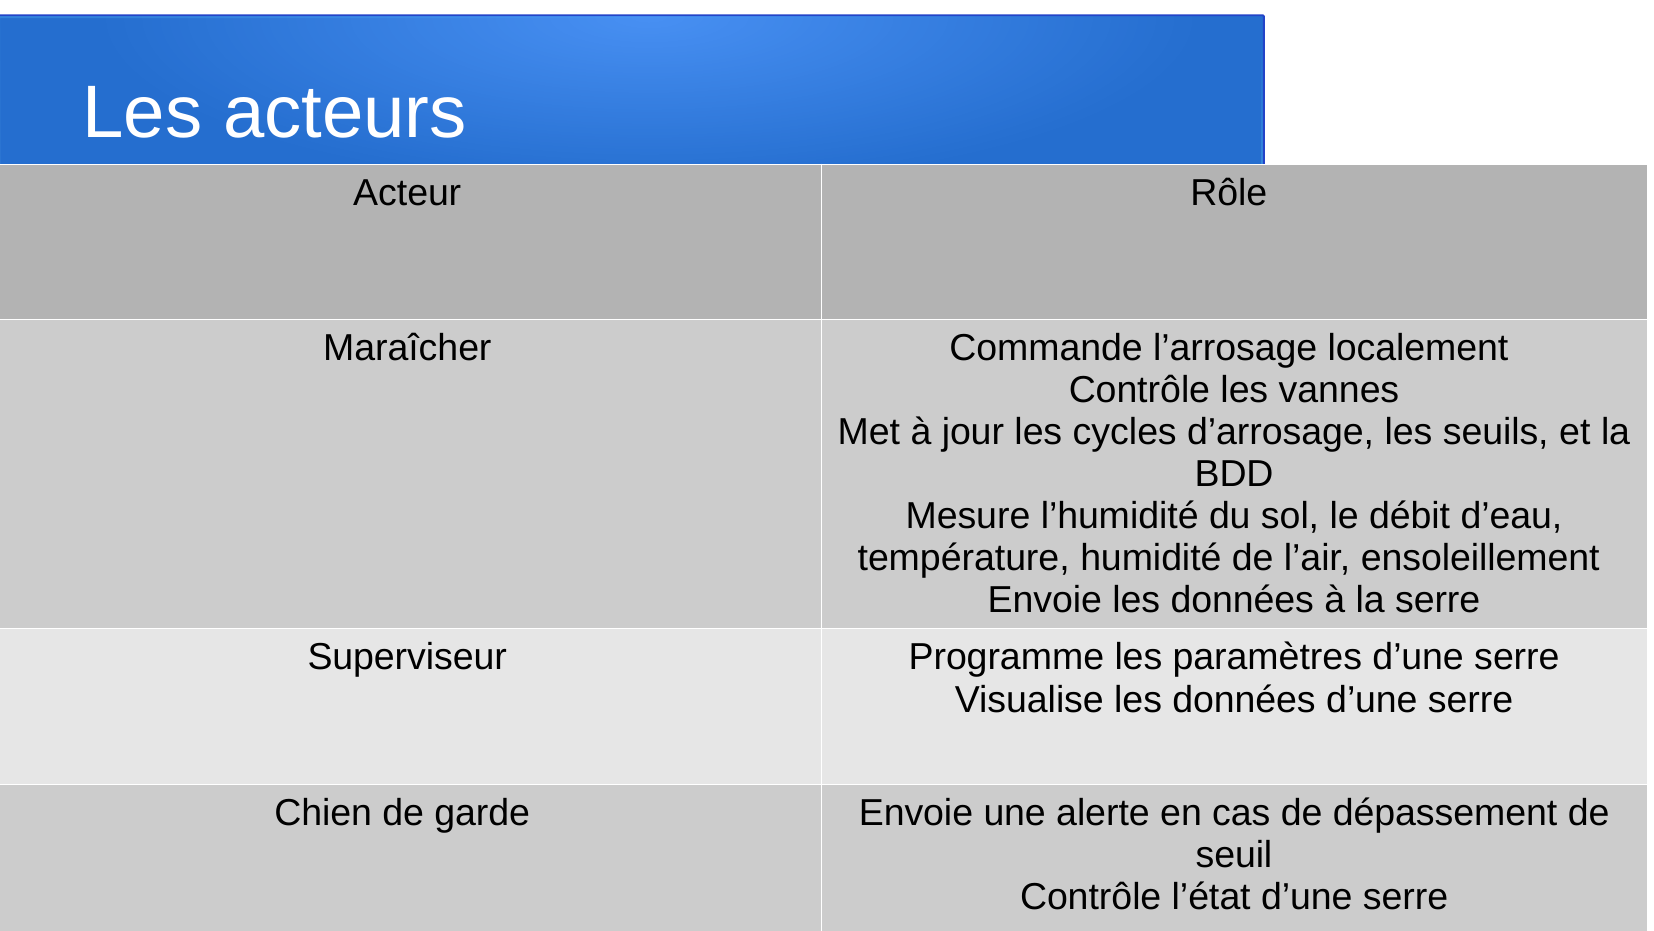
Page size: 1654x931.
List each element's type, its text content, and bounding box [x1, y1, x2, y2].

table_cell Programme les paramètres d’une serre Visualise les données d’une serre [822, 629, 1647, 784]
table_cell Envoie une alerte en cas de dépassement de seuil Contrôle l’état d’une serre [822, 785, 1647, 931]
table_header Acteur [0, 165, 821, 319]
table_cell Commande l’arrosage localement Contrôle les vannes Met à jour les cycles d’arrosage, les seuils, et la BDD Mesure l’humidité du sol, le débit d’eau, température, humidité de l’air, ensoleillement Envoie les données à la serre [822, 320, 1647, 628]
table_header Rôle [822, 165, 1647, 319]
table_cell Chien de garde [0, 785, 821, 931]
title Les acteurs [82, 35, 1235, 164]
table_cell Superviseur [0, 629, 821, 784]
table_cell Maraîcher [0, 320, 821, 628]
